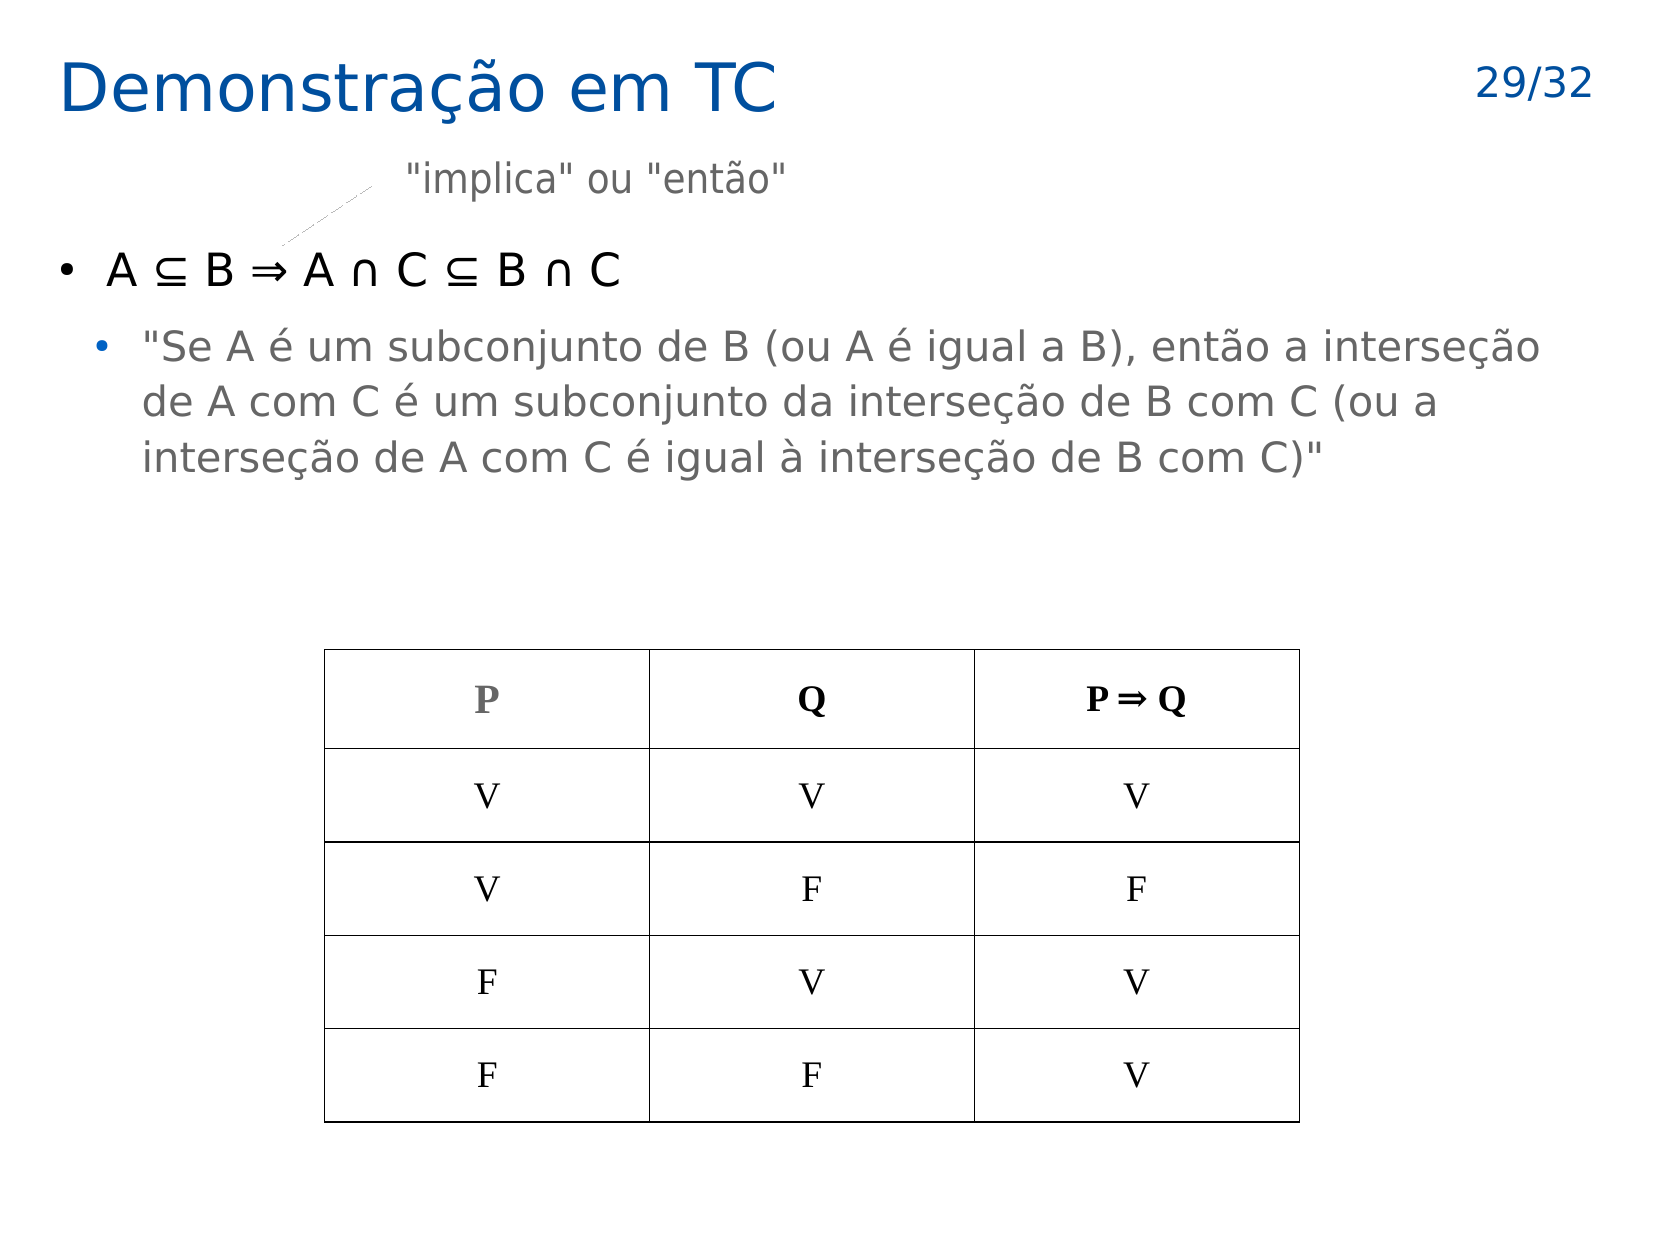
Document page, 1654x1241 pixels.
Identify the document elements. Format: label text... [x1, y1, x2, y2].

table_cell V [325, 749, 649, 841]
table_cell F [325, 1029, 649, 1121]
table_header Q [650, 650, 974, 748]
table_header P ⇒ Q [975, 650, 1299, 748]
text_box "implica" ou "então" [390, 147, 1217, 211]
list A ⊆ B ⇒ A ∩ C ⊆ B ∩ C "Se A é um subconjunto de B (ou A é igual a B), então a interseção de A com C é um subconjunto da interseção de B com C (ou a interseção de A com C é igual à interseção de B com C)" [59, 236, 1595, 1211]
table_cell V [650, 749, 974, 841]
title Demonstração em TC [59, 29, 1625, 148]
table_cell V [650, 936, 974, 1028]
table_cell V [325, 843, 649, 935]
table_cell V [975, 749, 1299, 841]
table_cell F [325, 936, 649, 1028]
table_cell V [975, 936, 1299, 1028]
table_header P [325, 650, 649, 748]
table_cell F [650, 1029, 974, 1121]
table_cell F [975, 843, 1299, 935]
table_cell V [975, 1029, 1299, 1121]
table_cell F [650, 843, 974, 935]
